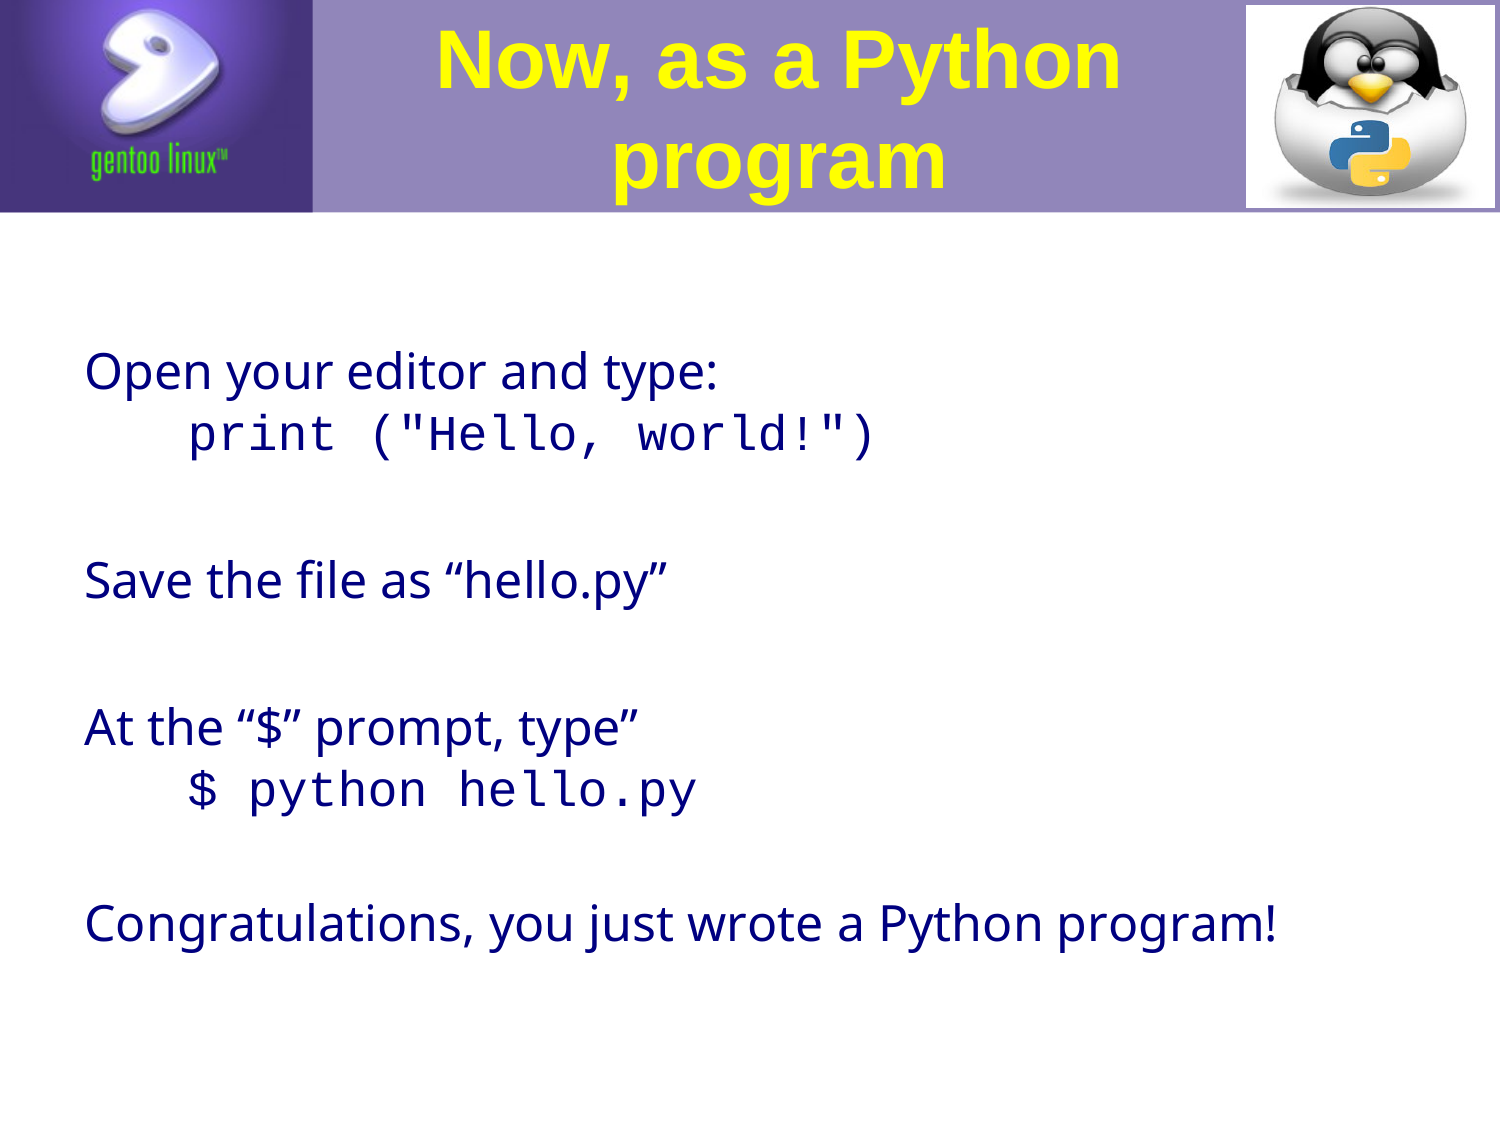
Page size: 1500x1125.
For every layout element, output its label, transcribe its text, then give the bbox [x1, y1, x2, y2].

text_box Open your editor and type: print ("Hello, world!") Save the file as “hello.py” At the “$” prompt, type” $ python hello.py Congratulations, you just wrote a Python program! [37, 262, 1442, 1088]
picture [1246, 5, 1495, 208]
picture [0, 0, 302, 184]
title Now, as a Python program [324, 9, 1235, 203]
